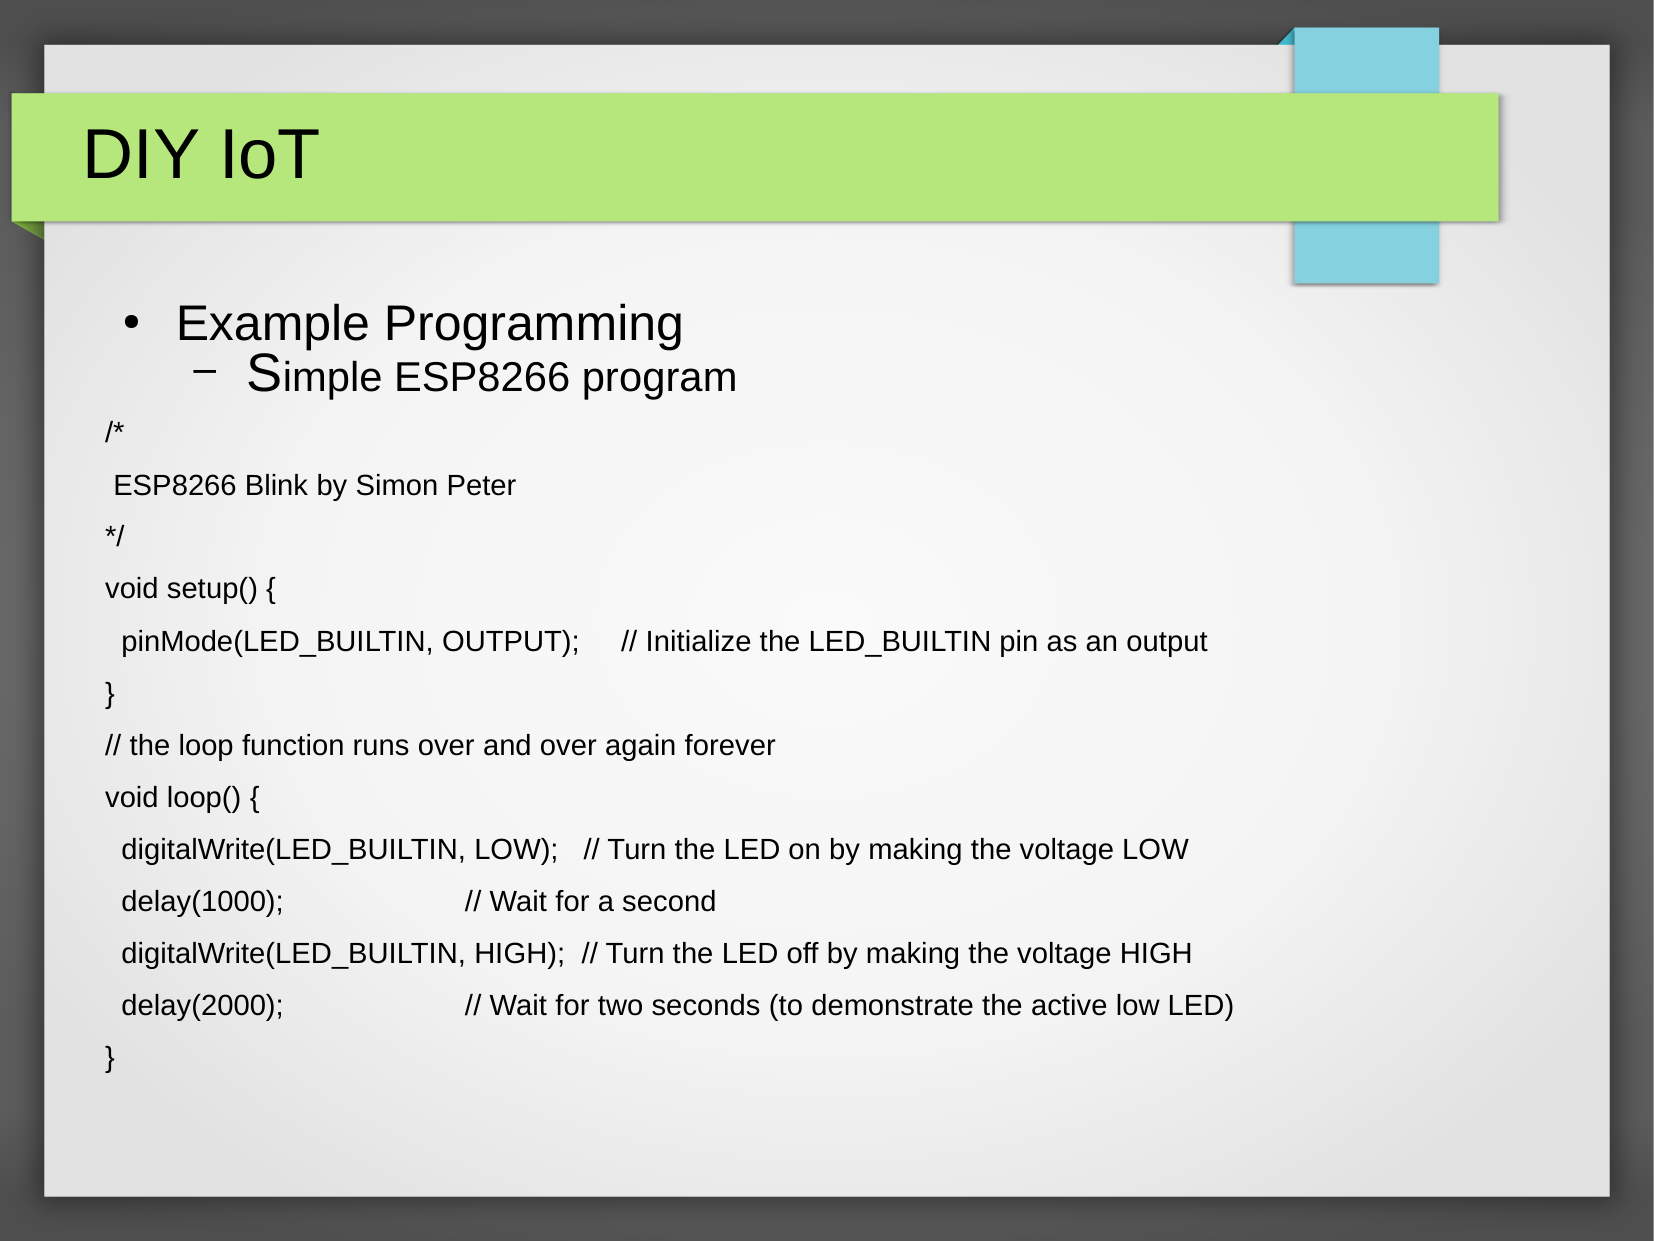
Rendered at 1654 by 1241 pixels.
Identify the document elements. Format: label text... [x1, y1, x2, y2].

title DIY IoT [82, 94, 1264, 213]
list Example Programming Simple ESP8266 program /* ESP8266 Blink by Simon Peter */ void setup() { pinMode(LED_BUILTIN, OUTPUT); // Initialize the LED_BUILTIN pin as an output } // the loop function runs over and over again forever void loop() { digitalWrite(LED_BUILTIN, LOW); // Turn the LED on by making the voltage LOW delay(1000); // Wait for a second digitalWrite(LED_BUILTIN, HIGH); // Turn the LED off by making the voltage HIGH delay(2000); // Wait for two seconds (to demonstrate the active low LED) } [105, 295, 1594, 1141]
picture [0, 0, 1654, 1241]
